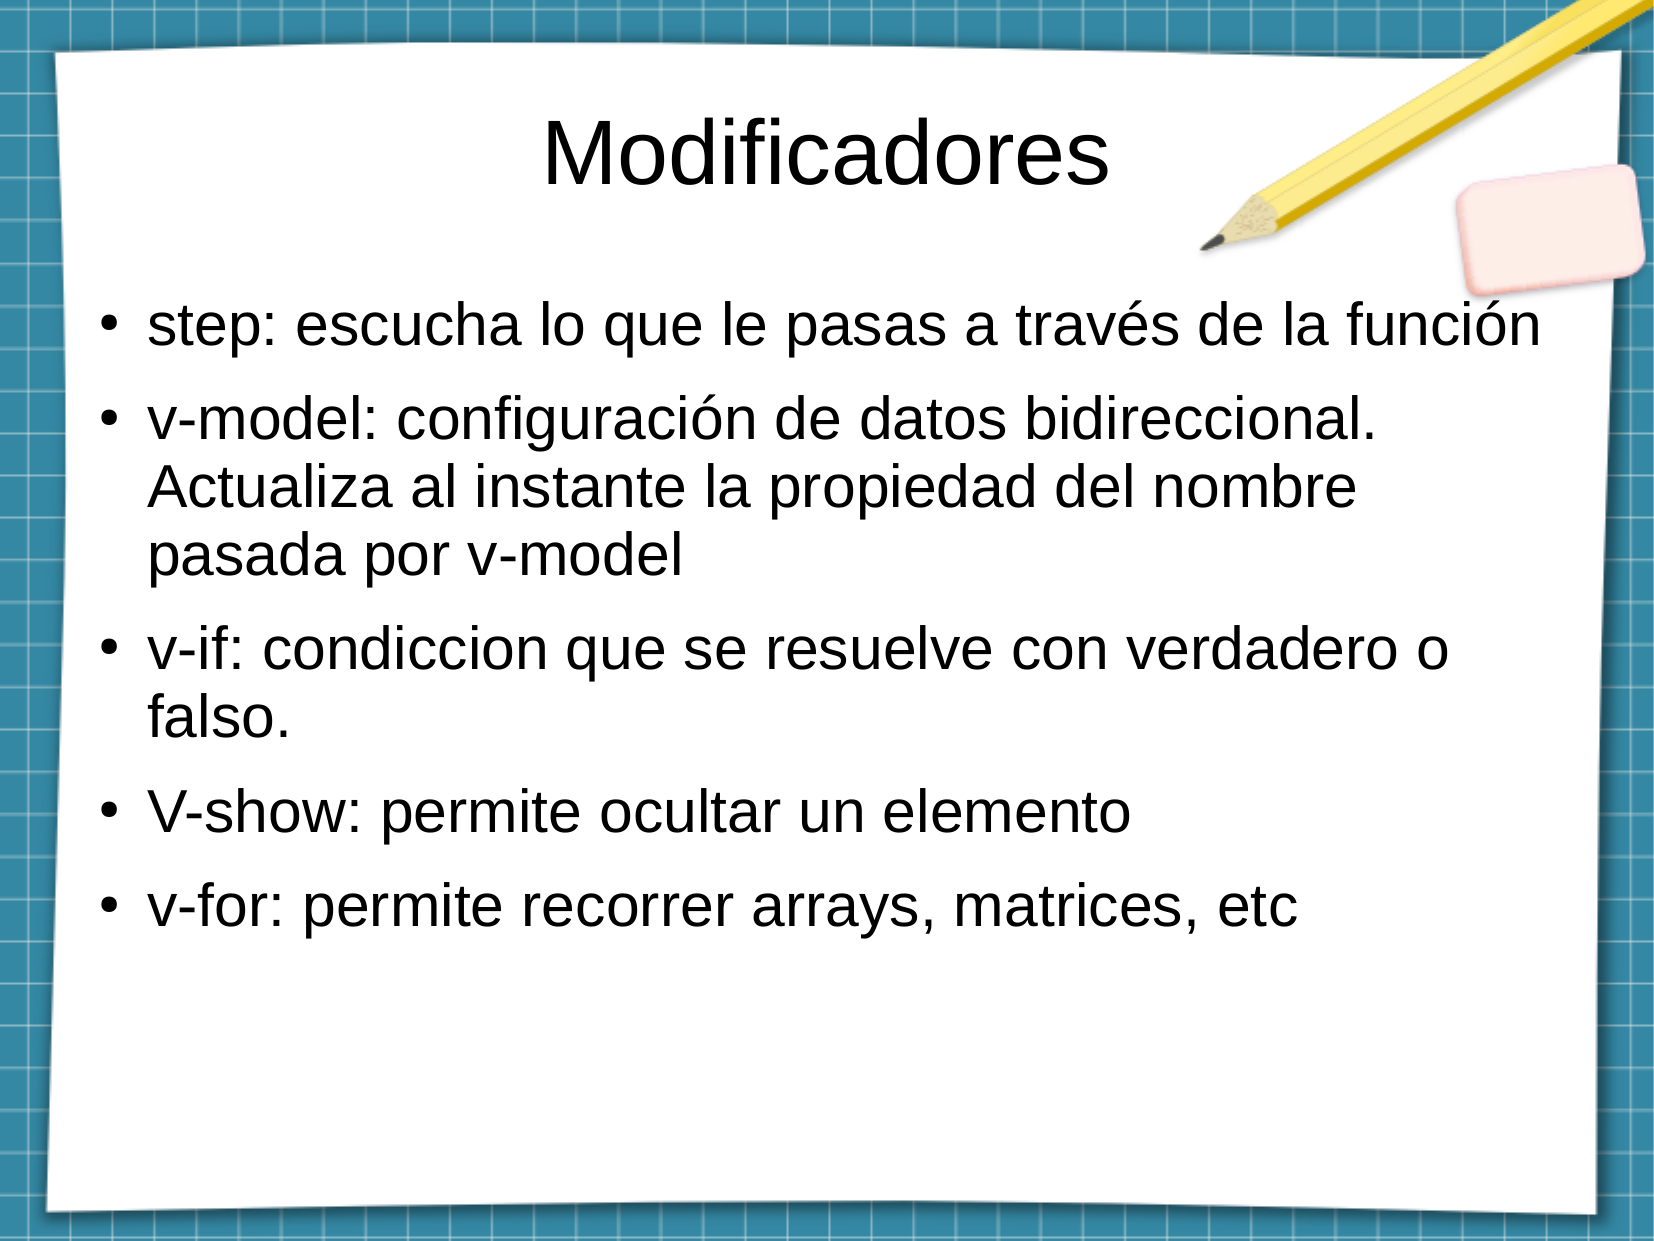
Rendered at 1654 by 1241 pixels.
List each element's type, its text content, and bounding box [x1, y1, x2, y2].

list step: escucha lo que le pasas a través de la función v-model: configuración de datos bidireccional. Actualiza al instante la propiedad del nombre pasada por v-model v-if: condiccion que se resuelve con verdadero o falso. V-show: permite ocultar un elemento v-for: permite recorrer arrays, matrices, etc [82, 290, 1571, 1010]
title Modificadores [82, 49, 1571, 257]
picture [0, 0, 1654, 1241]
